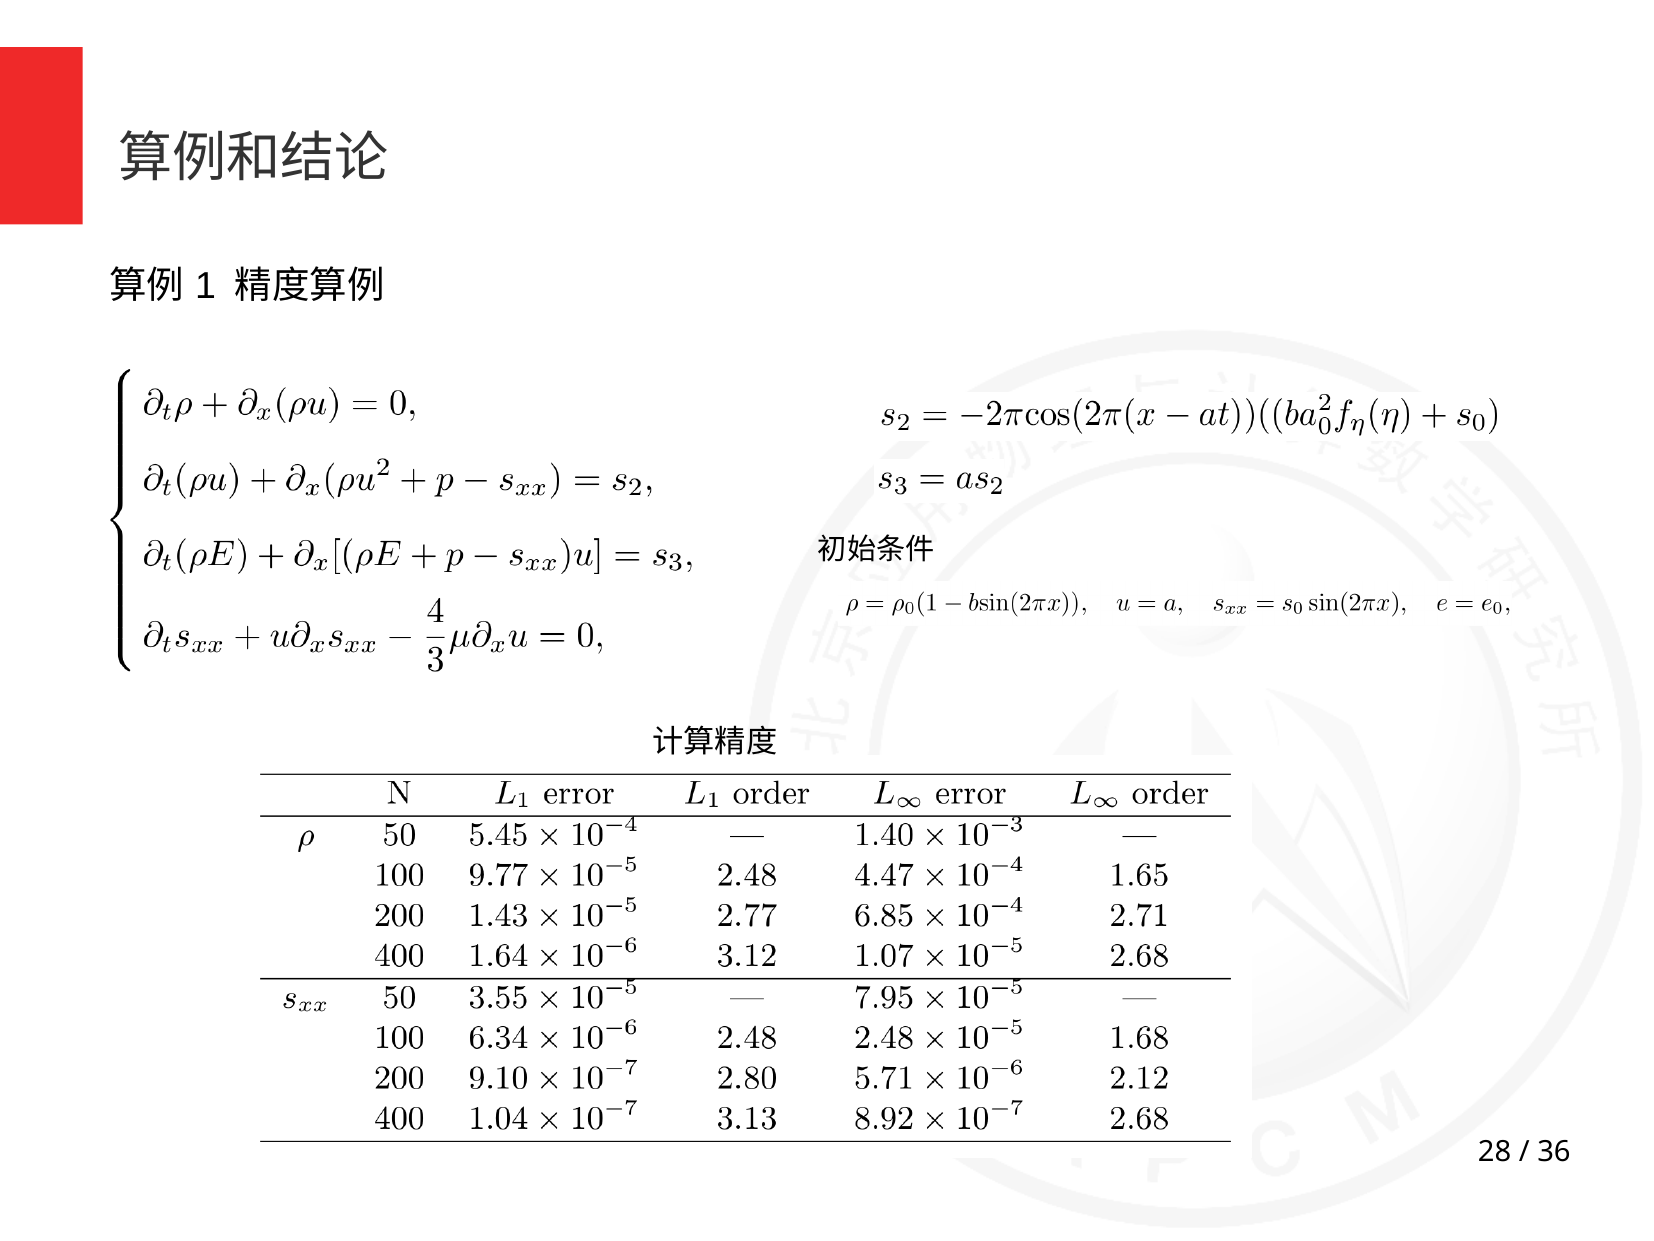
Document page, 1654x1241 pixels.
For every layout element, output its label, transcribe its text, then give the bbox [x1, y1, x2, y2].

text_box 初始条件 [803, 517, 1028, 567]
text_box 计算精度 [637, 708, 1123, 760]
text_box 算例1 精度算例 [94, 248, 638, 307]
picture [95, 352, 697, 686]
title 算例和结论 [118, 49, 1571, 257]
picture [246, 321, 1654, 1241]
